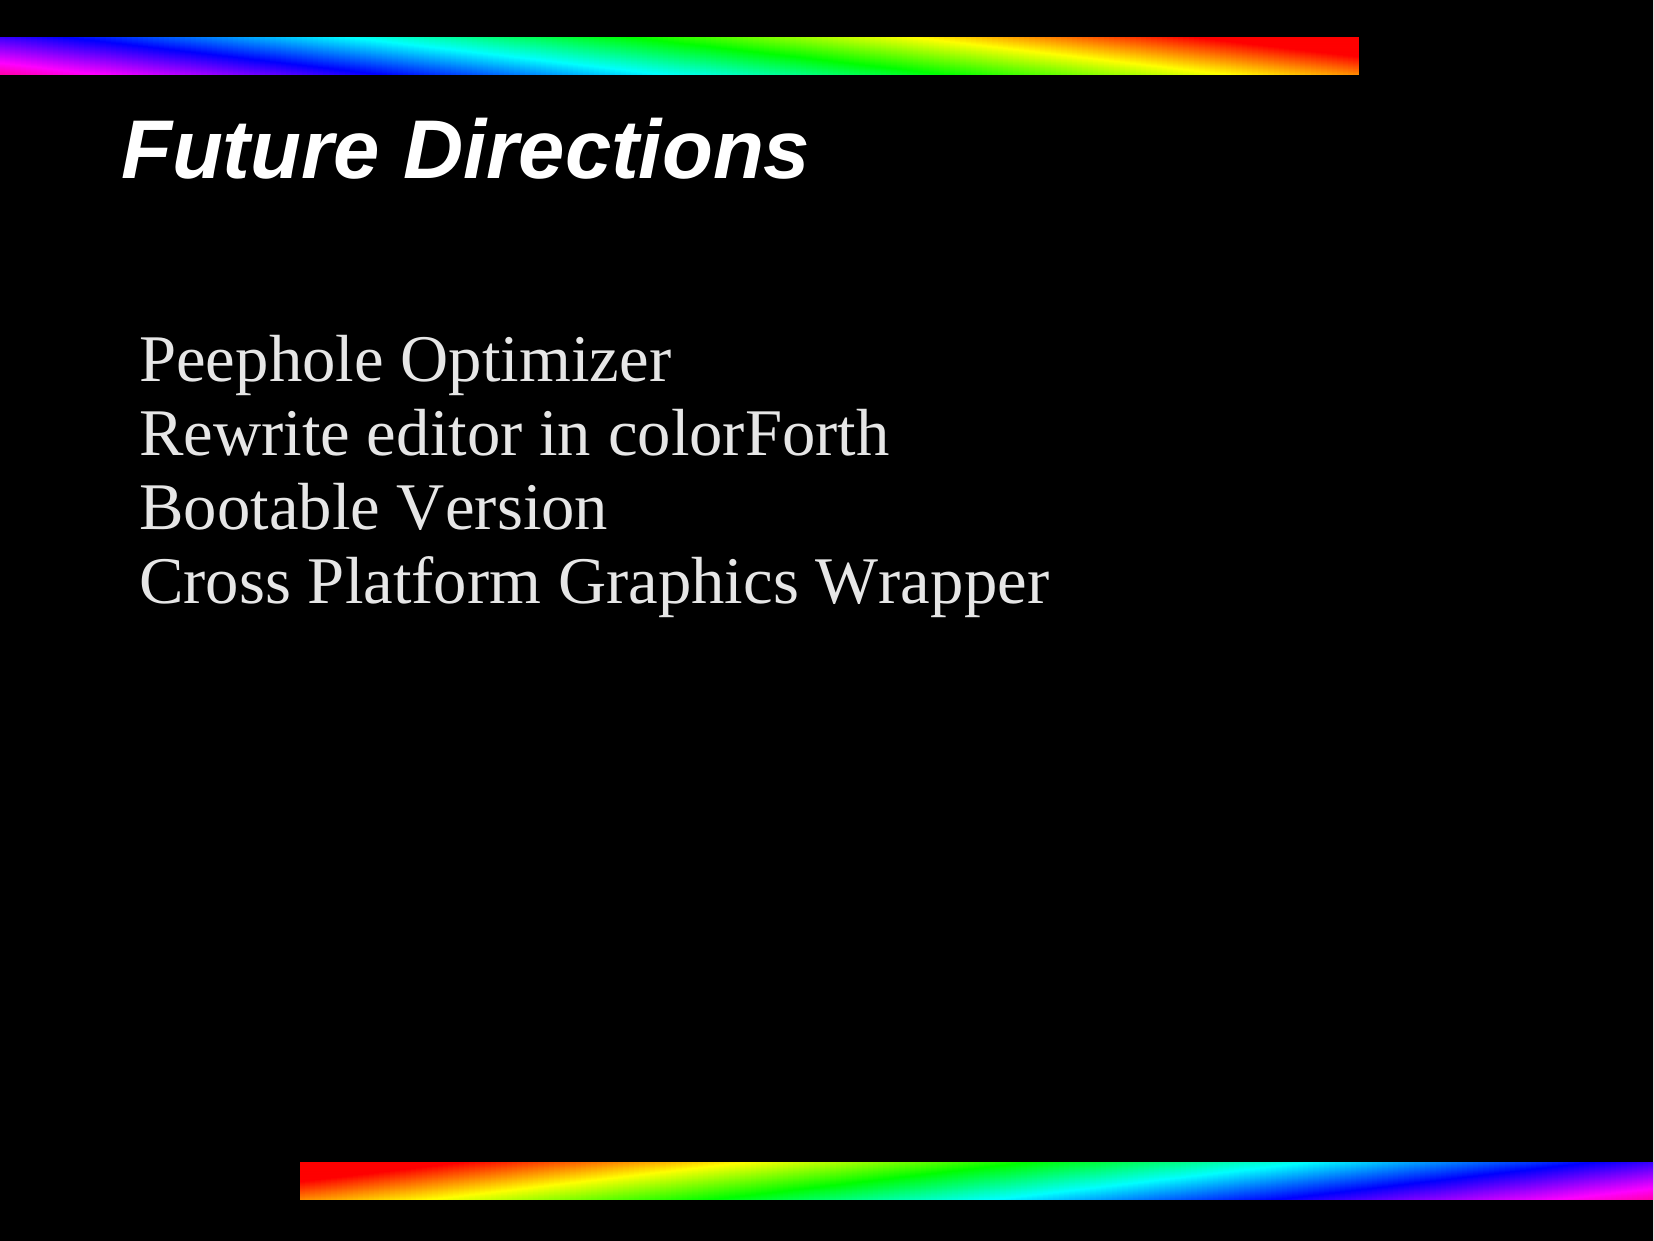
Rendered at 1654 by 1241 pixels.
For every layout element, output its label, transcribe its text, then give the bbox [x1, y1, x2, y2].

list Peephole Optimizer Rewrite editor in colorForth Bootable Version Cross Platform Graphics Wrapper [121, 322, 1561, 1133]
title Future Directions [121, 46, 1534, 254]
picture [0, 0, 1654, 1241]
